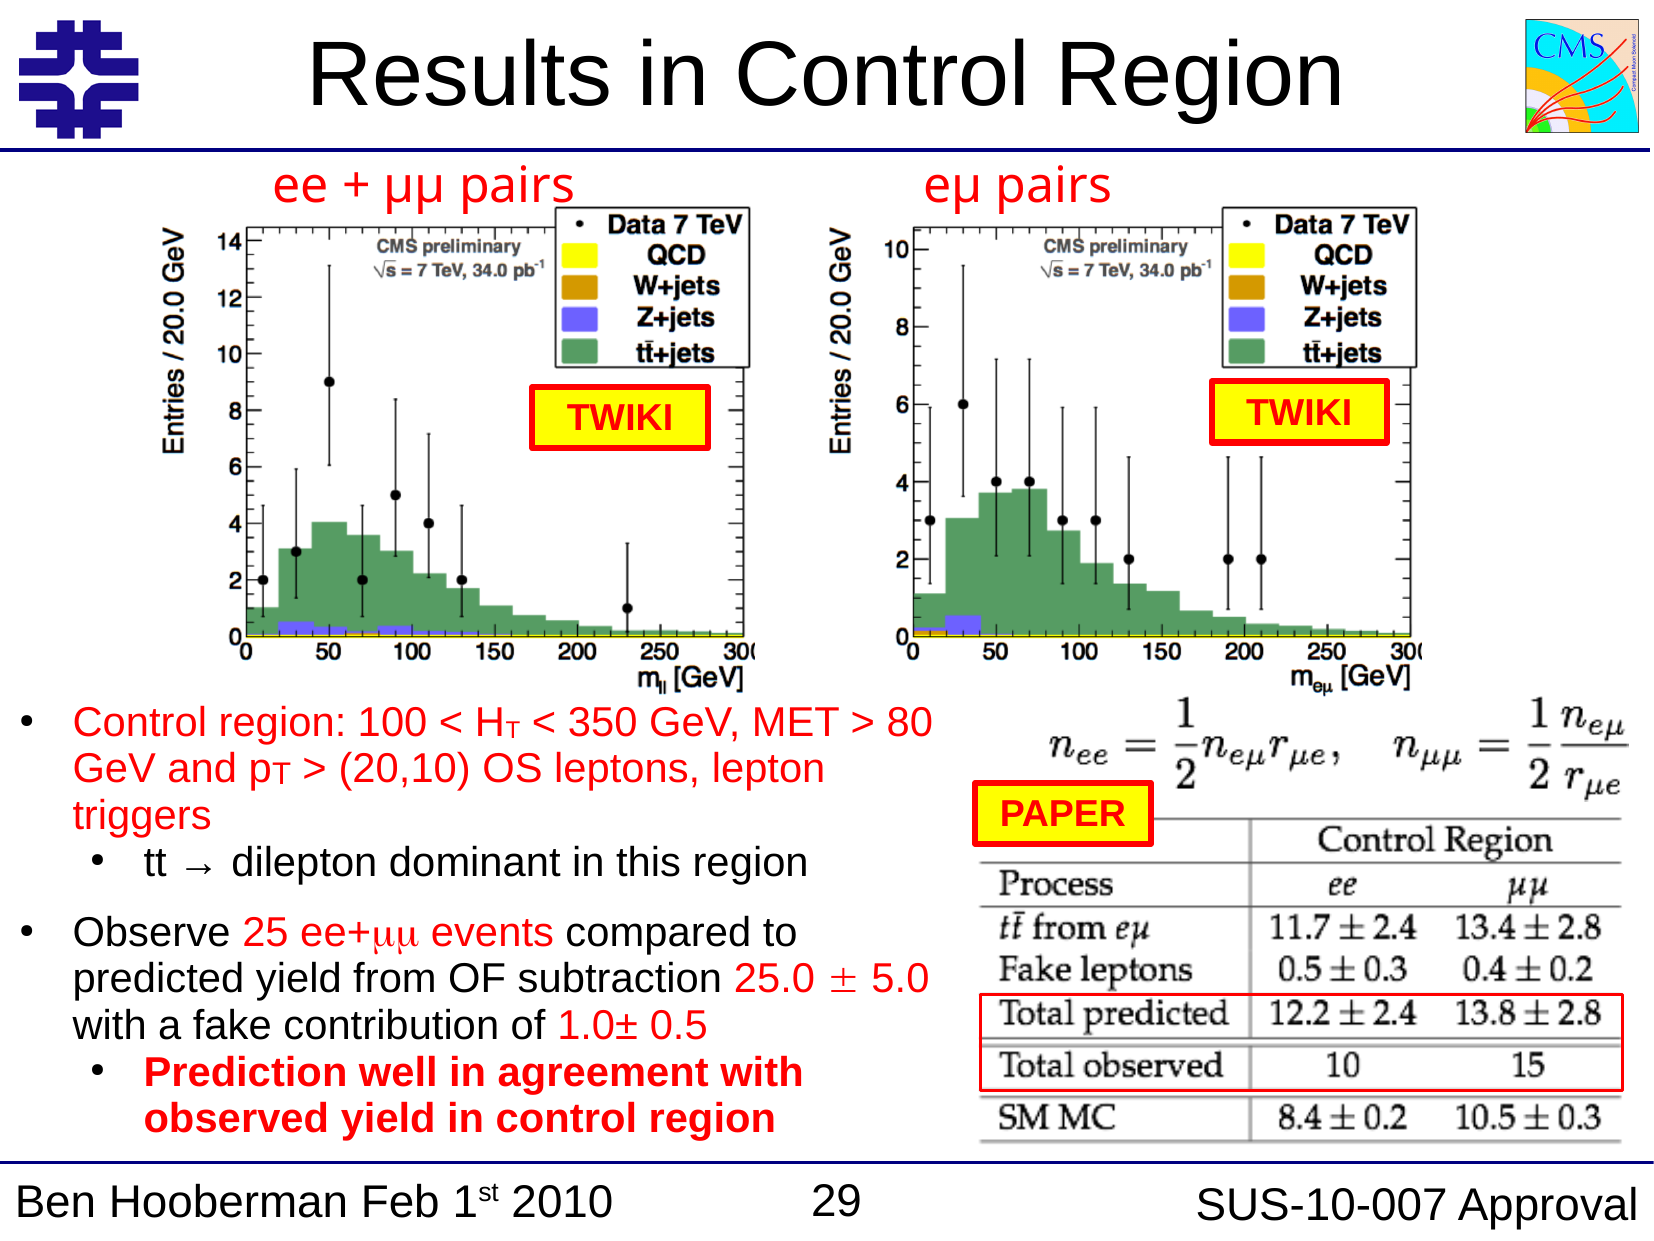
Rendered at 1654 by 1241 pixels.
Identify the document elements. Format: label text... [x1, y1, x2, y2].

picture [976, 810, 1643, 1161]
text_box TWIKI [1211, 381, 1387, 443]
title Results in Control Region [0, 8, 1654, 140]
list Control region: 100 < HT < 350 GeV, MET > 80 GeV and pT > (20,10) OS leptons, lepton triggers tt → dilepton dominant in this region Observe 25 ee+mm events compared to predicted yield from OF subtraction 25.0  5.0 with a fake contribution of 1.0± 0.5 Prediction well in agreement with observed yield in control region [1, 698, 976, 1208]
picture [149, 202, 755, 698]
text_box PAPER [976, 782, 1151, 844]
picture [816, 202, 1629, 802]
text_box eμ pairs [923, 148, 1113, 218]
text_box ee + μμ pairs [272, 148, 576, 218]
text_box TWIKI [532, 387, 708, 449]
